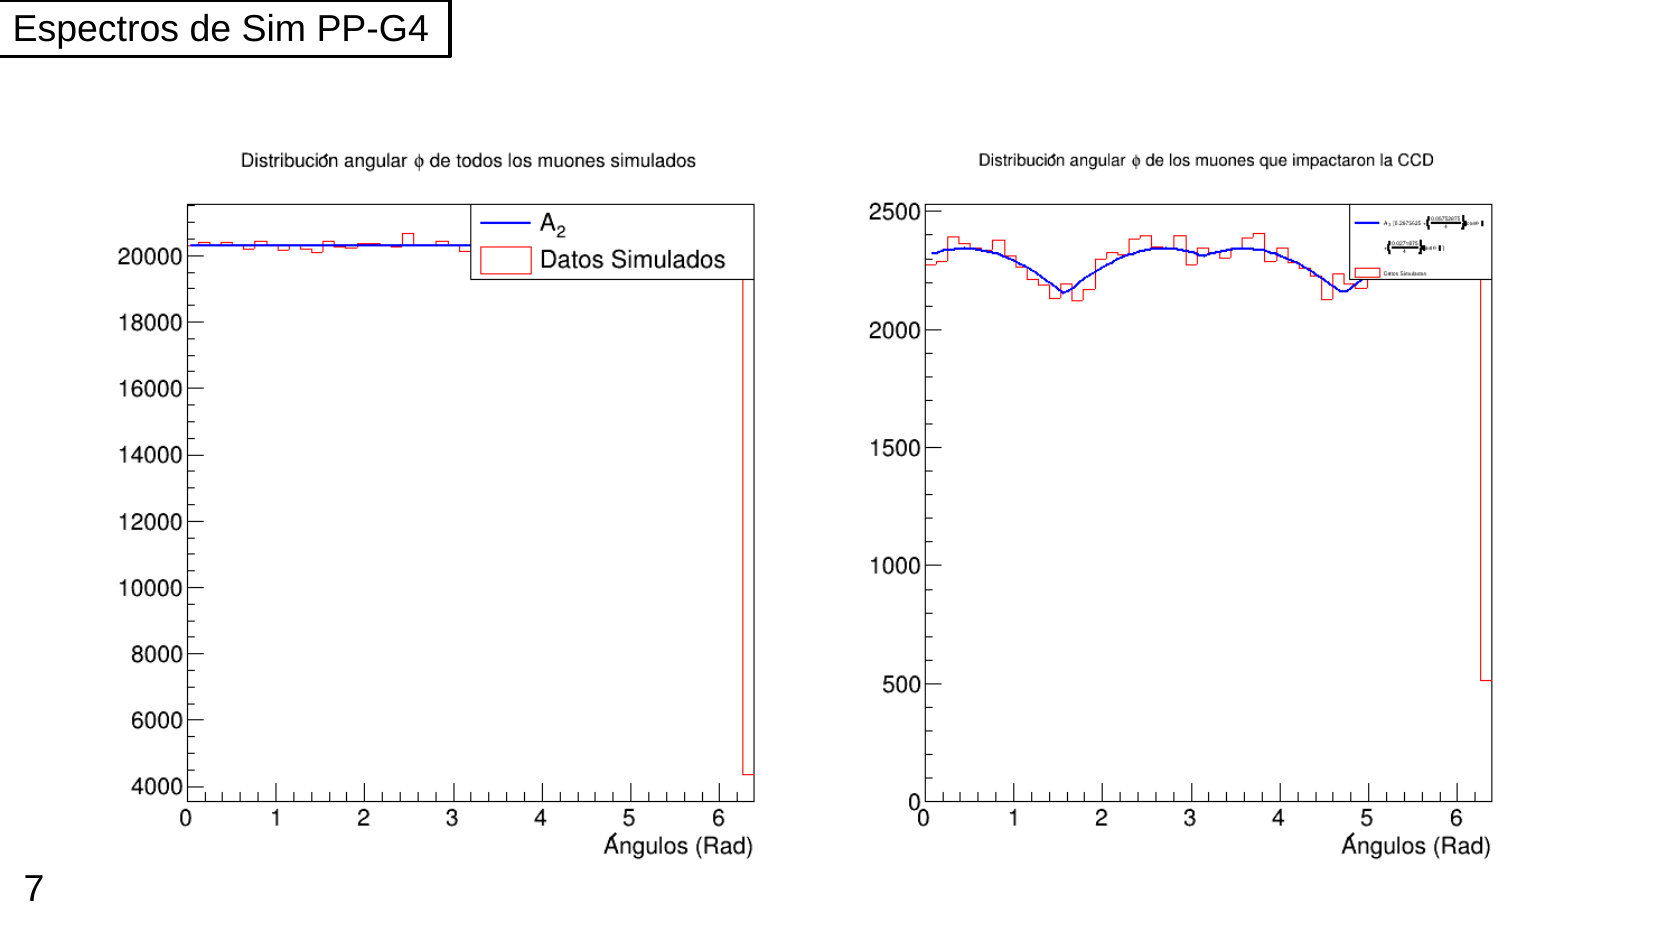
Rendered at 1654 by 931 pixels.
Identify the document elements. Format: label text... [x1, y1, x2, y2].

text_box <number> [8, 860, 638, 931]
picture [112, 149, 1507, 866]
text_box Espectros de Sim PP-G4 [0, 0, 451, 57]
